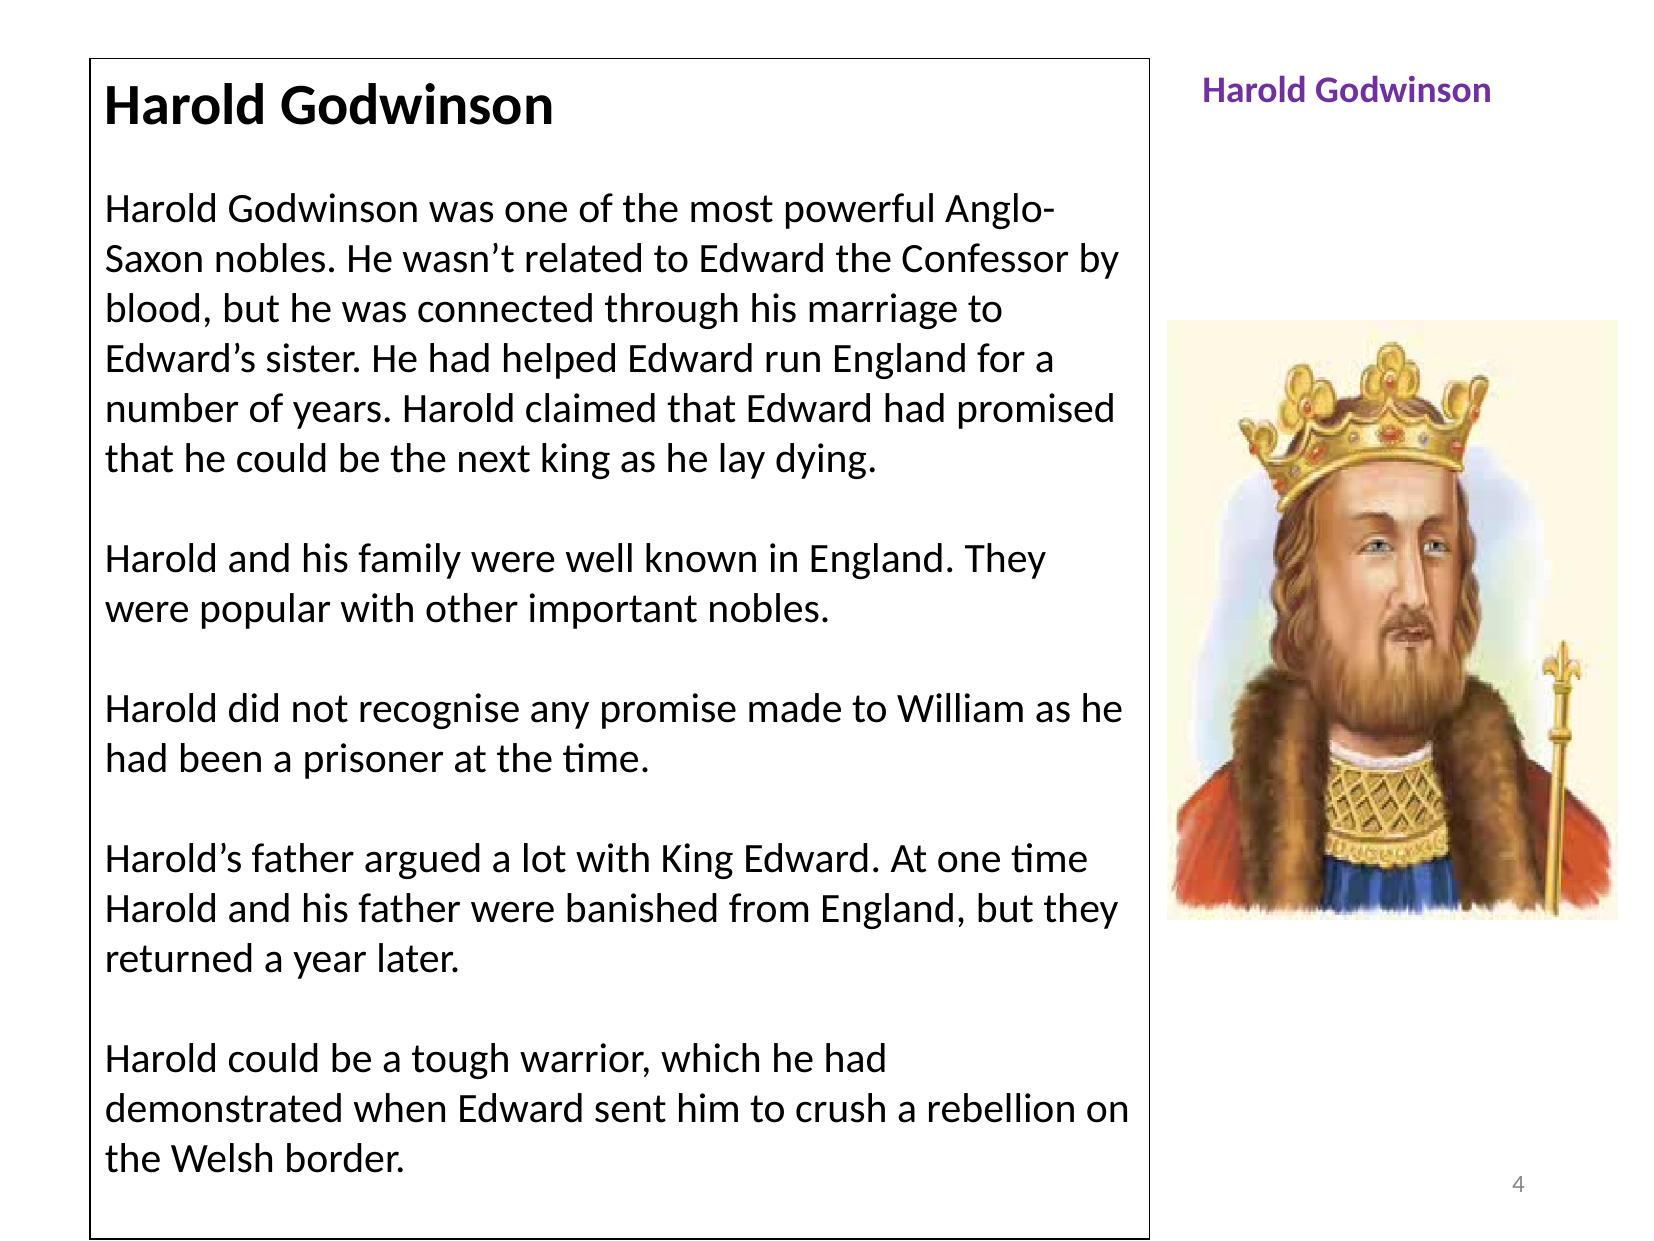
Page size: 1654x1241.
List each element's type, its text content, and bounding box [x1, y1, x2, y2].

text_box Harold Godwinson Harold Godwinson was one of the most powerful Anglo-Saxon nobles. He wasn’t related to Edward the Confessor by blood, but he was connected through his marriage to Edward’s sister. He had helped Edward run England for a number of years. Harold claimed that Edward had promised that he could be the next king as he lay dying. Harold and his family were well known in England. They were popular with other important nobles. Harold did not recognise any promise made to William as he had been a prisoner at the time. Harold’s father argued a lot with King Edward. At one time Harold and his father were banished from England, but they returned a year later. Harold could be a tough warrior, which he had demonstrated when Edward sent him to crush a rebellion on the Welsh border. [89, 58, 1150, 1239]
picture [1167, 320, 1618, 920]
text_box Harold Godwinson [1187, 57, 1598, 118]
slide_number <number> [1167, 1149, 1540, 1216]
